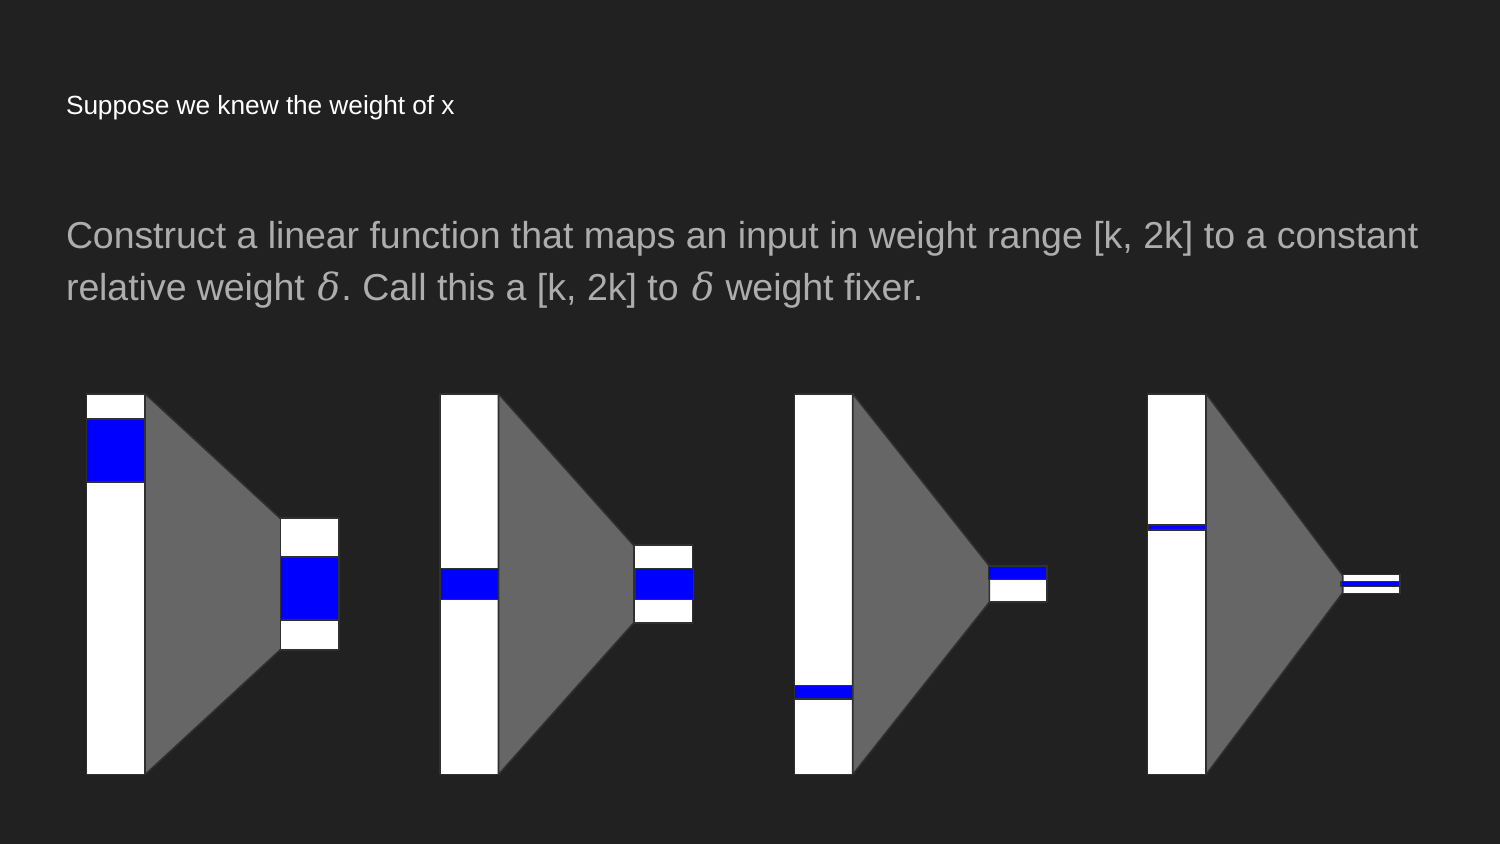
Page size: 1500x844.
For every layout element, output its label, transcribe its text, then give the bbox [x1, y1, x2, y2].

list Construct a linear function that maps an input in weight range [k, 2k] to a constant relative weight 𝛿. Call this a [k, 2k] to 𝛿 weight fixer. [51, 189, 1449, 330]
title Suppose we knew the weight of x [51, 72, 1449, 167]
text_box [1147, 393, 1401, 775]
text_box [440, 393, 694, 775]
text_box [794, 393, 1047, 775]
text_box [86, 393, 340, 775]
